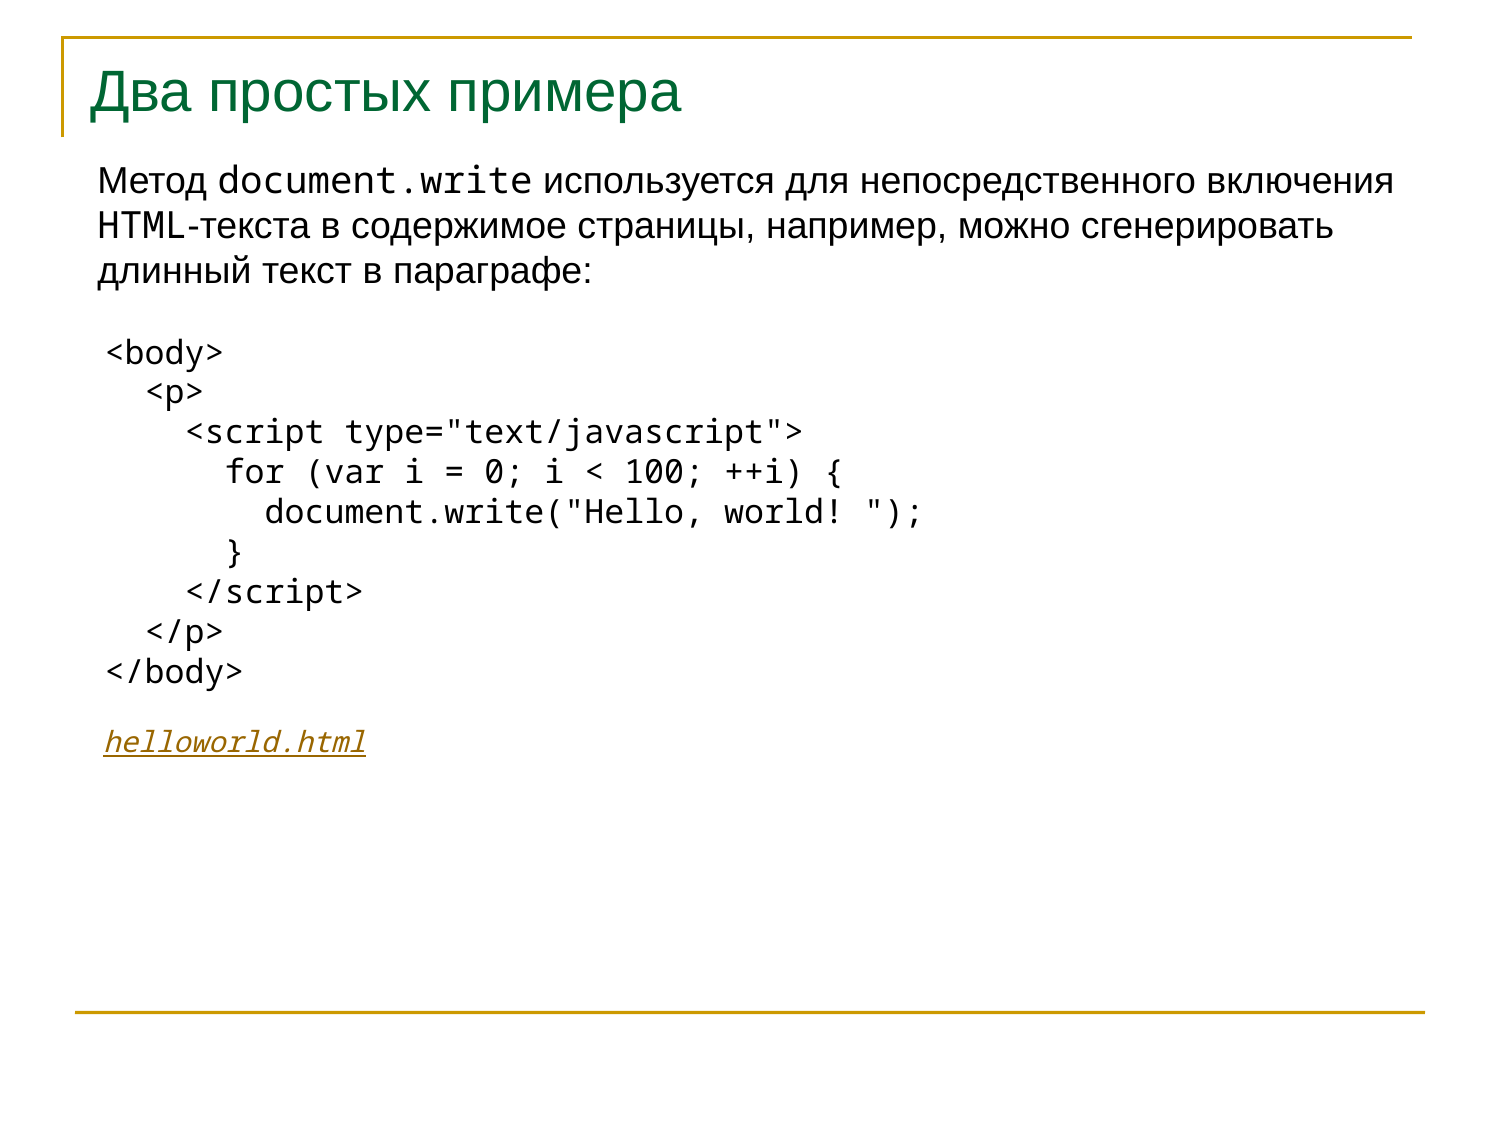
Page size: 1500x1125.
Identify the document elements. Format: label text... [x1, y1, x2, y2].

text_box <body> <p> <script type="text/javascript"> for (var i = 0; i < 100; ++i) { document.write("Hello, world! "); } </script> </p> </body> [89, 323, 940, 698]
title Два простых примера [75, 45, 1425, 138]
text_box Метод document.write используется для непосредственного включения HTML-текста в содержимое страницы, например, можно сгенерировать длинный текст в параграфе: [82, 148, 1410, 299]
text_box helloworld.html [88, 716, 381, 771]
